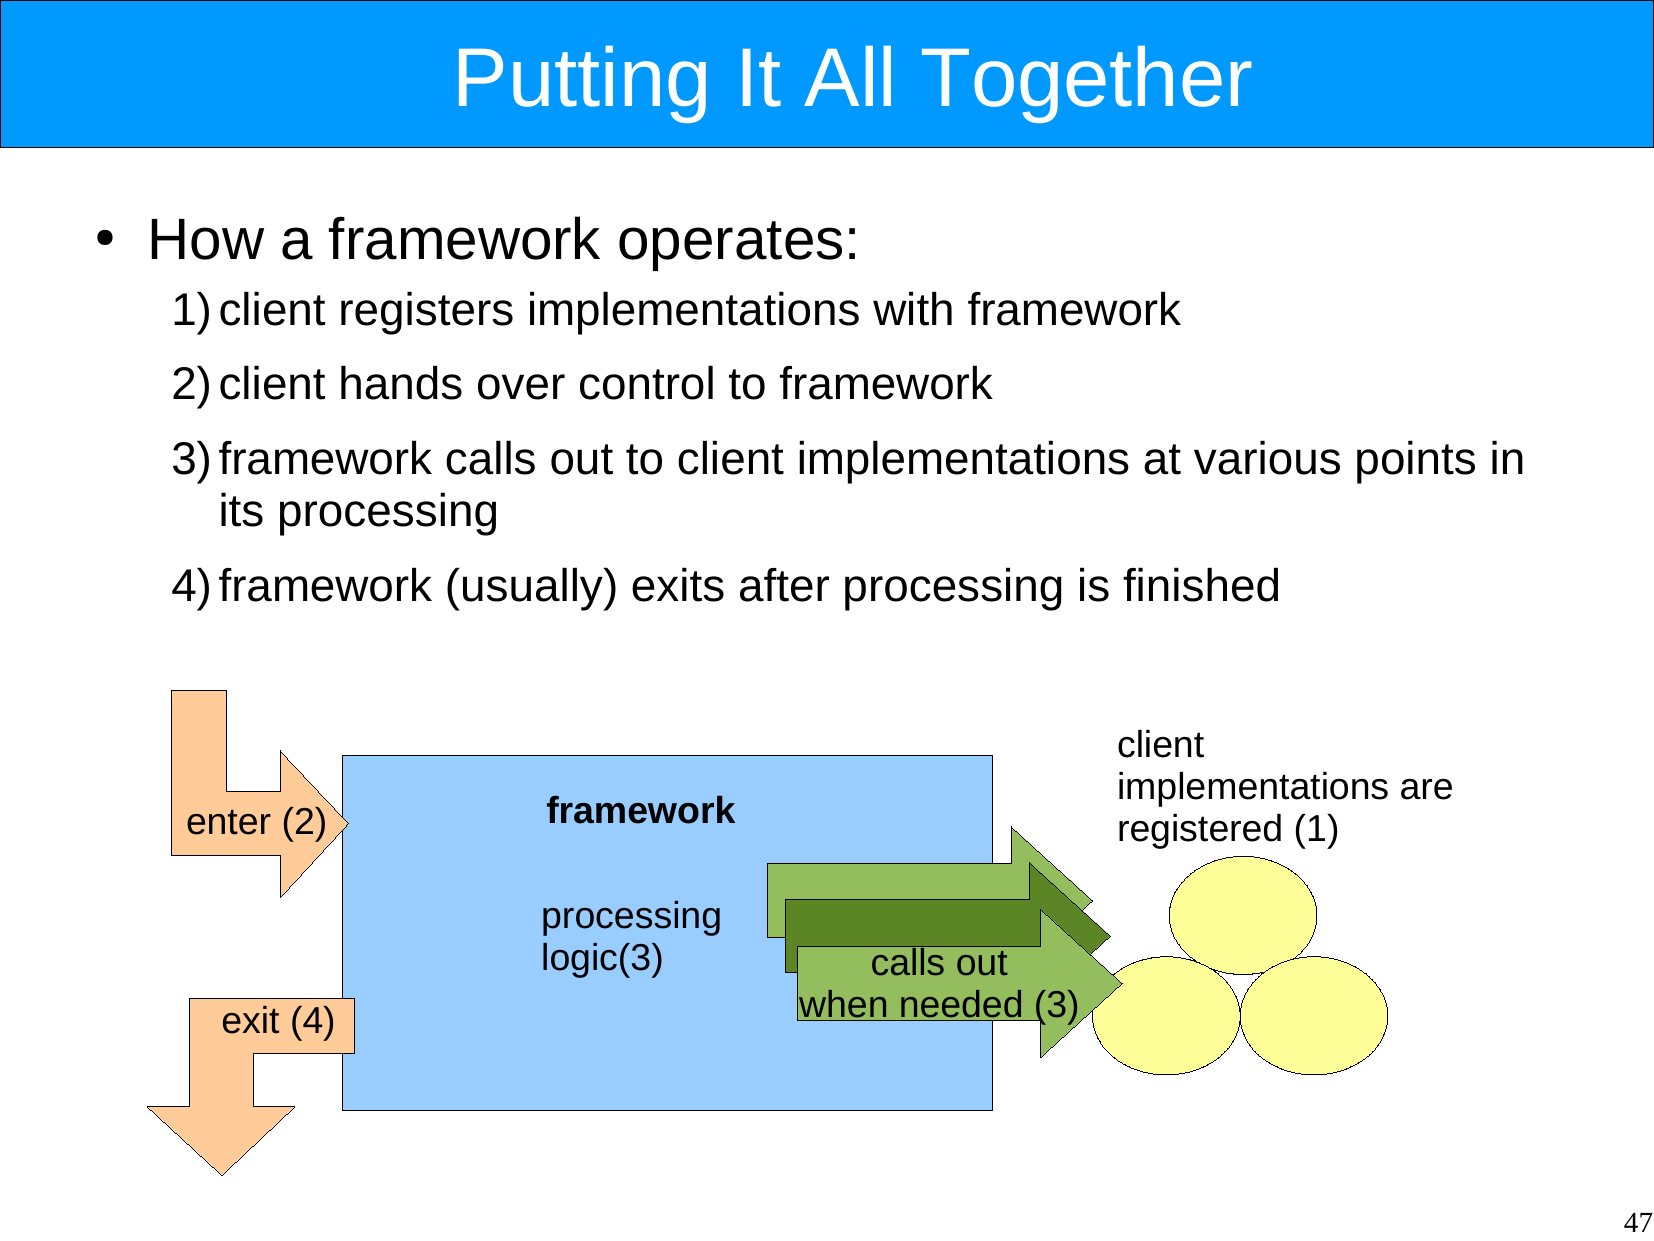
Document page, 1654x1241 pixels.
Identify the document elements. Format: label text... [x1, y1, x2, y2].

list How a framework operates: client registers implementations with framework client hands over control to framework framework calls out to client implementations at various points in its processing framework (usually) exits after processing is finished [76, 206, 1565, 1241]
text_box [171, 851, 324, 898]
text_box enter (2) [171, 793, 343, 851]
text_box exit (4) [206, 992, 351, 1049]
text_box client implementations are registered (1) [1102, 716, 1469, 858]
title Putting It All Together [82, 13, 1625, 142]
text_box processing logic(3) [526, 887, 737, 987]
text_box calls out when needed (3) [797, 909, 1123, 1058]
text_box [171, 690, 320, 793]
text_box [1092, 858, 1388, 1075]
text_box [147, 755, 1111, 1176]
text_box framework [531, 781, 752, 840]
